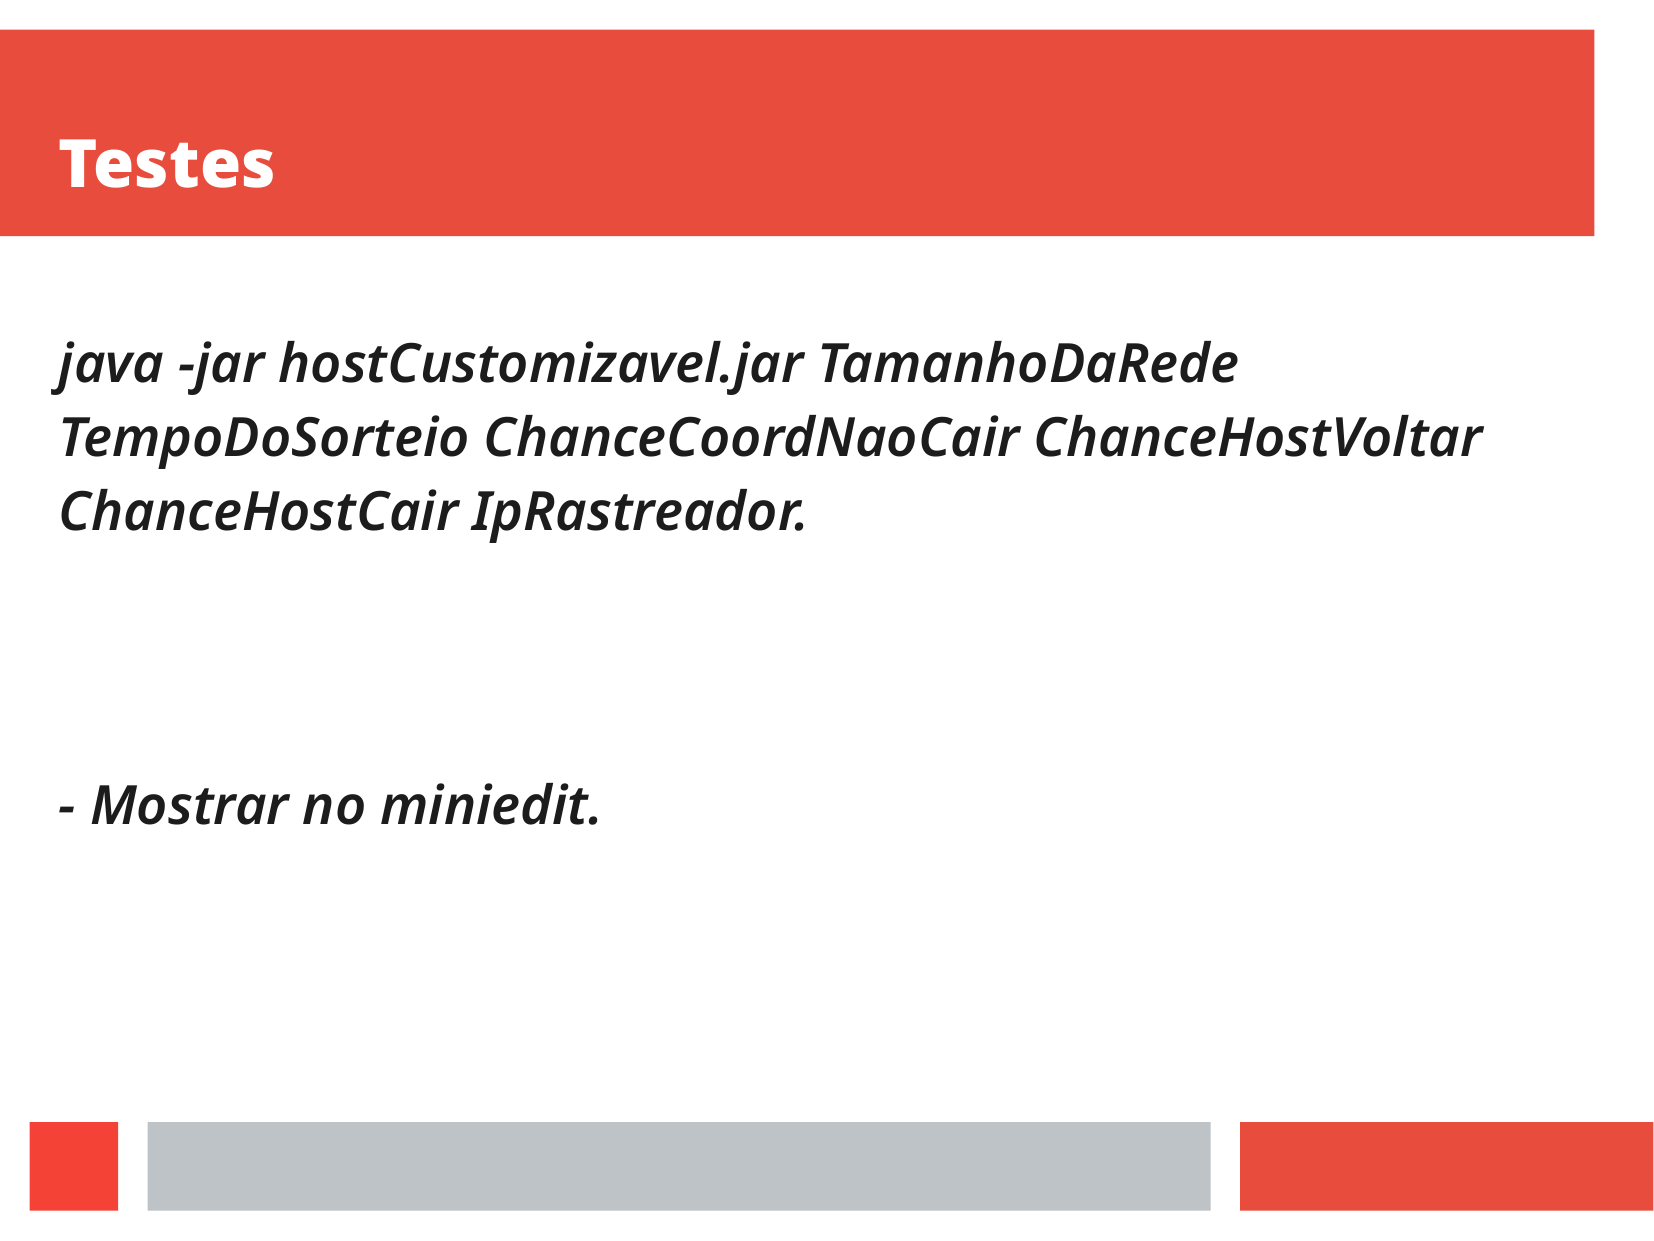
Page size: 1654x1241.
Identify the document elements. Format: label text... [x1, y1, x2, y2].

list java -jar hostCustomizavel.jar TamanhoDaRede TempoDoSorteio ChanceCoordNaoCair ChanceHostVoltar ChanceHostCair IpRastreador. - Mostrar no miniedit. [59, 324, 1565, 1093]
title Testes [59, 59, 1595, 207]
